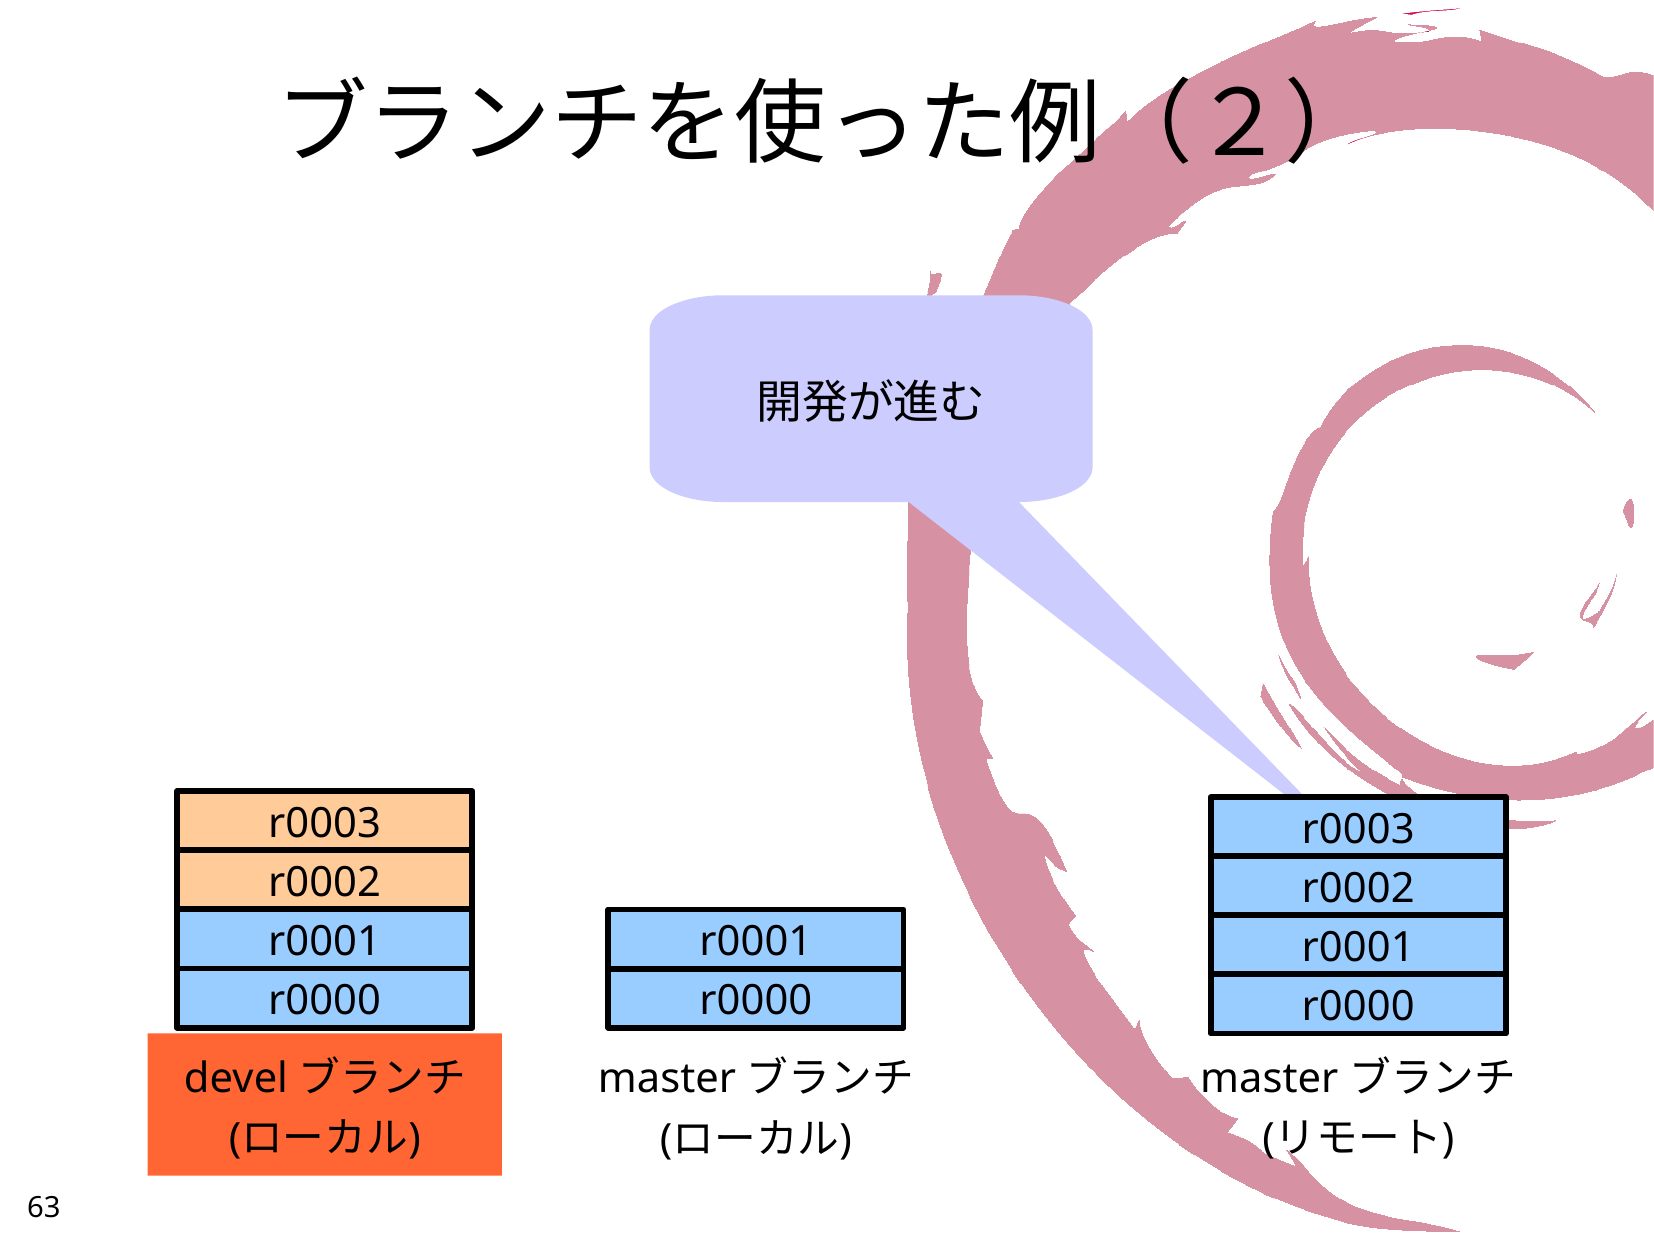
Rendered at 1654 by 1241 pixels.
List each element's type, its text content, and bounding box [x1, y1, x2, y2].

text_box r0000 [608, 968, 904, 1028]
title ブランチを使った例（２） [82, 49, 1571, 257]
text_box 開発が進む [649, 295, 1305, 797]
text_box r0000 [1210, 974, 1506, 1034]
text_box r0001 [608, 909, 904, 968]
text_box master ブランチ (ローカル) [578, 1033, 934, 1162]
text_box r0001 [1210, 915, 1506, 974]
text_box master ブランチ (リモート) [1181, 1033, 1536, 1162]
text_box r0002 [1210, 857, 1506, 915]
text_box r0000 [177, 968, 473, 1028]
text_box r0003 [177, 791, 473, 851]
text_box r0002 [177, 851, 473, 910]
text_box devel ブランチ (ローカル) [147, 1033, 502, 1162]
picture [886, 0, 1654, 1241]
text_box r0001 [177, 910, 473, 968]
text_box r0003 [1210, 797, 1506, 857]
